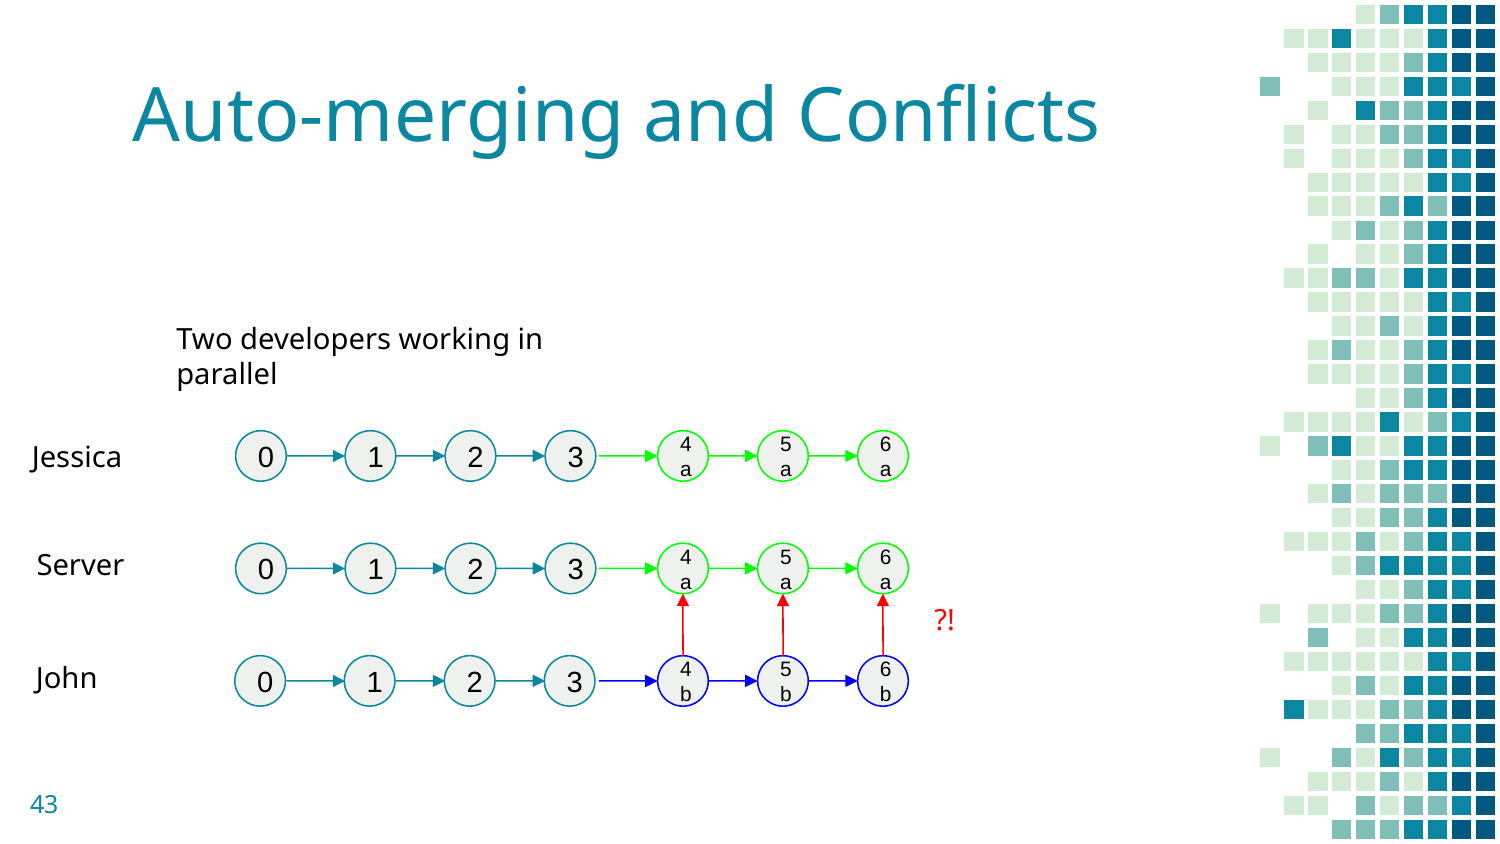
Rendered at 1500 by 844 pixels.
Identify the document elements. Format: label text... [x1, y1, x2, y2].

text_box Two developers working in parallel [161, 305, 640, 406]
text_box 4a [657, 543, 709, 594]
text_box 2 [445, 543, 496, 594]
text_box 1 [344, 655, 395, 707]
text_box 3 [545, 430, 596, 482]
text_box 2 [445, 430, 496, 482]
slide_number <number> [15, 773, 105, 838]
title Auto-merging and Conflicts [117, 121, 1227, 262]
text_box 2 [444, 655, 495, 707]
text_box 0 [234, 655, 286, 707]
text_box 3 [545, 543, 596, 594]
text_box ?! [919, 585, 1399, 651]
text_box 5b [757, 655, 809, 707]
text_box Jessica [16, 423, 201, 489]
text_box 6b [857, 655, 909, 707]
text_box 0 [235, 430, 287, 482]
text_box John [20, 643, 205, 709]
text_box 5a [757, 430, 809, 482]
text_box 6a [857, 543, 909, 594]
text_box 5a [757, 543, 809, 594]
text_box 1 [345, 430, 396, 482]
text_box 6a [857, 430, 909, 482]
text_box 4b [657, 655, 709, 707]
text_box 1 [345, 543, 396, 594]
text_box 3 [544, 655, 595, 707]
text_box 4a [657, 430, 709, 482]
text_box Server [21, 531, 206, 597]
text_box 0 [235, 543, 287, 594]
